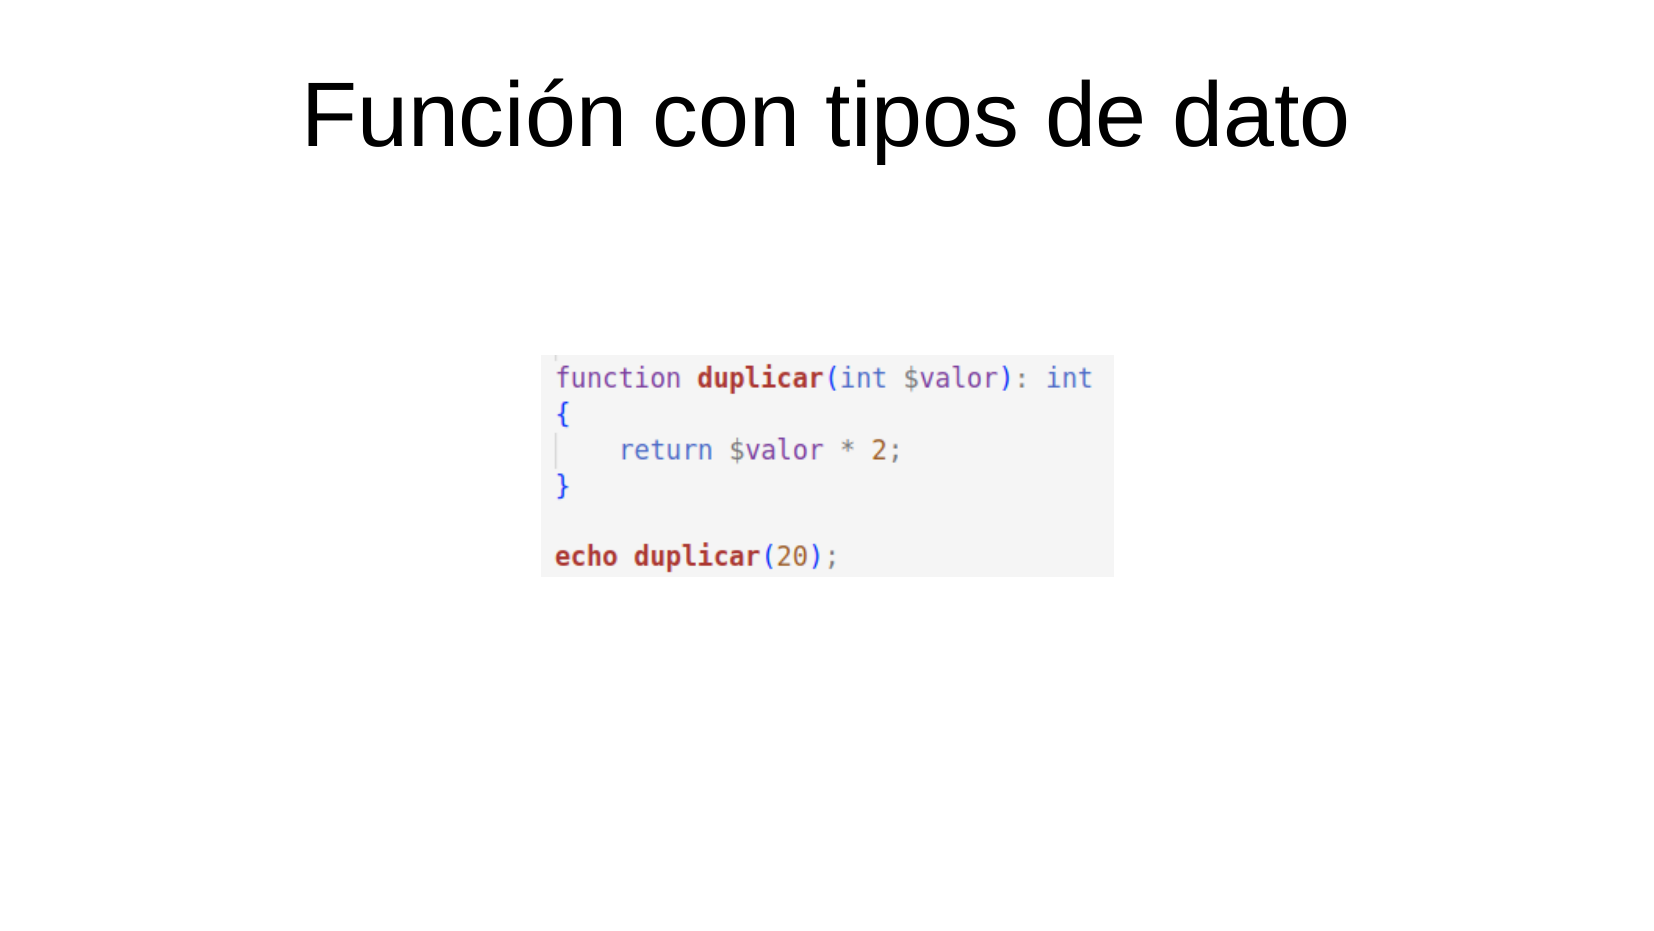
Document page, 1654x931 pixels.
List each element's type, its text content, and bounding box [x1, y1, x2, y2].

title Función con tipos de dato [82, 37, 1571, 193]
picture [541, 355, 1114, 577]
